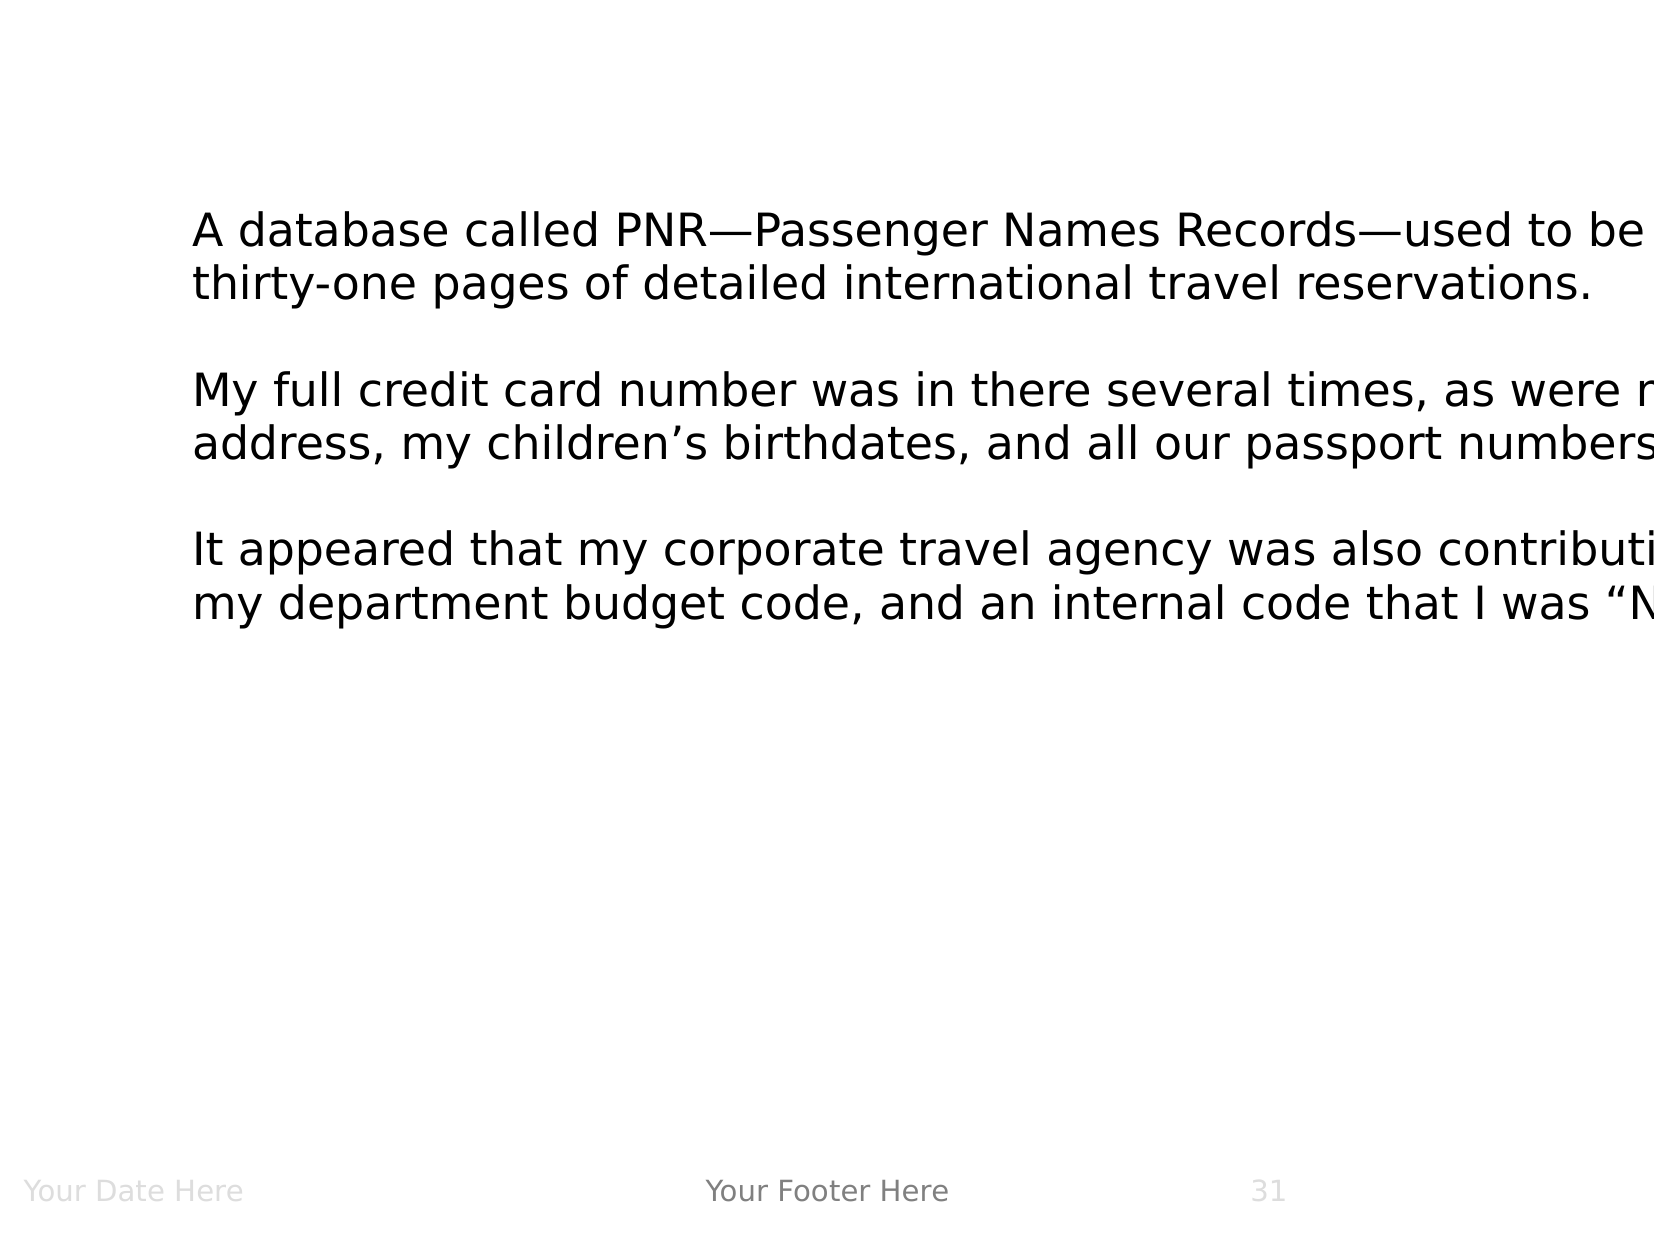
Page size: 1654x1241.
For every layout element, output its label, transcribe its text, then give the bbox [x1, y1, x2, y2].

text_box [1250, 1172, 1636, 1241]
text_box A database called PNR—Passenger Names Records—used to be a commercial database for the airline industry but has been essentially co-opted by the government since 9/11. “A robust view of my travel was contained in a second set of documents—thirty-one pages of detailed international travel reservations. My full credit card number was in there several times, as were my e-mail addresses, my birth date, my passport number, and all of my phone numbers—work, home, and cell. My fellow travelers’ information was in there as well—my husband’s e-mail address, my children’s birthdates, and all our passport numbers. It appeared that my corporate travel agency was also contributing information to the federal government. For a trip to London, the agency sent Customs my hotel reservation, my corporate credit card number and expiration date, my employee ID number, my department budget code, and an internal code that I was “NOT VIP.” [177, 196, 1517, 1126]
text_box Your Footer Here [565, 1172, 1090, 1241]
text_box Your Date Here [23, 1172, 409, 1241]
